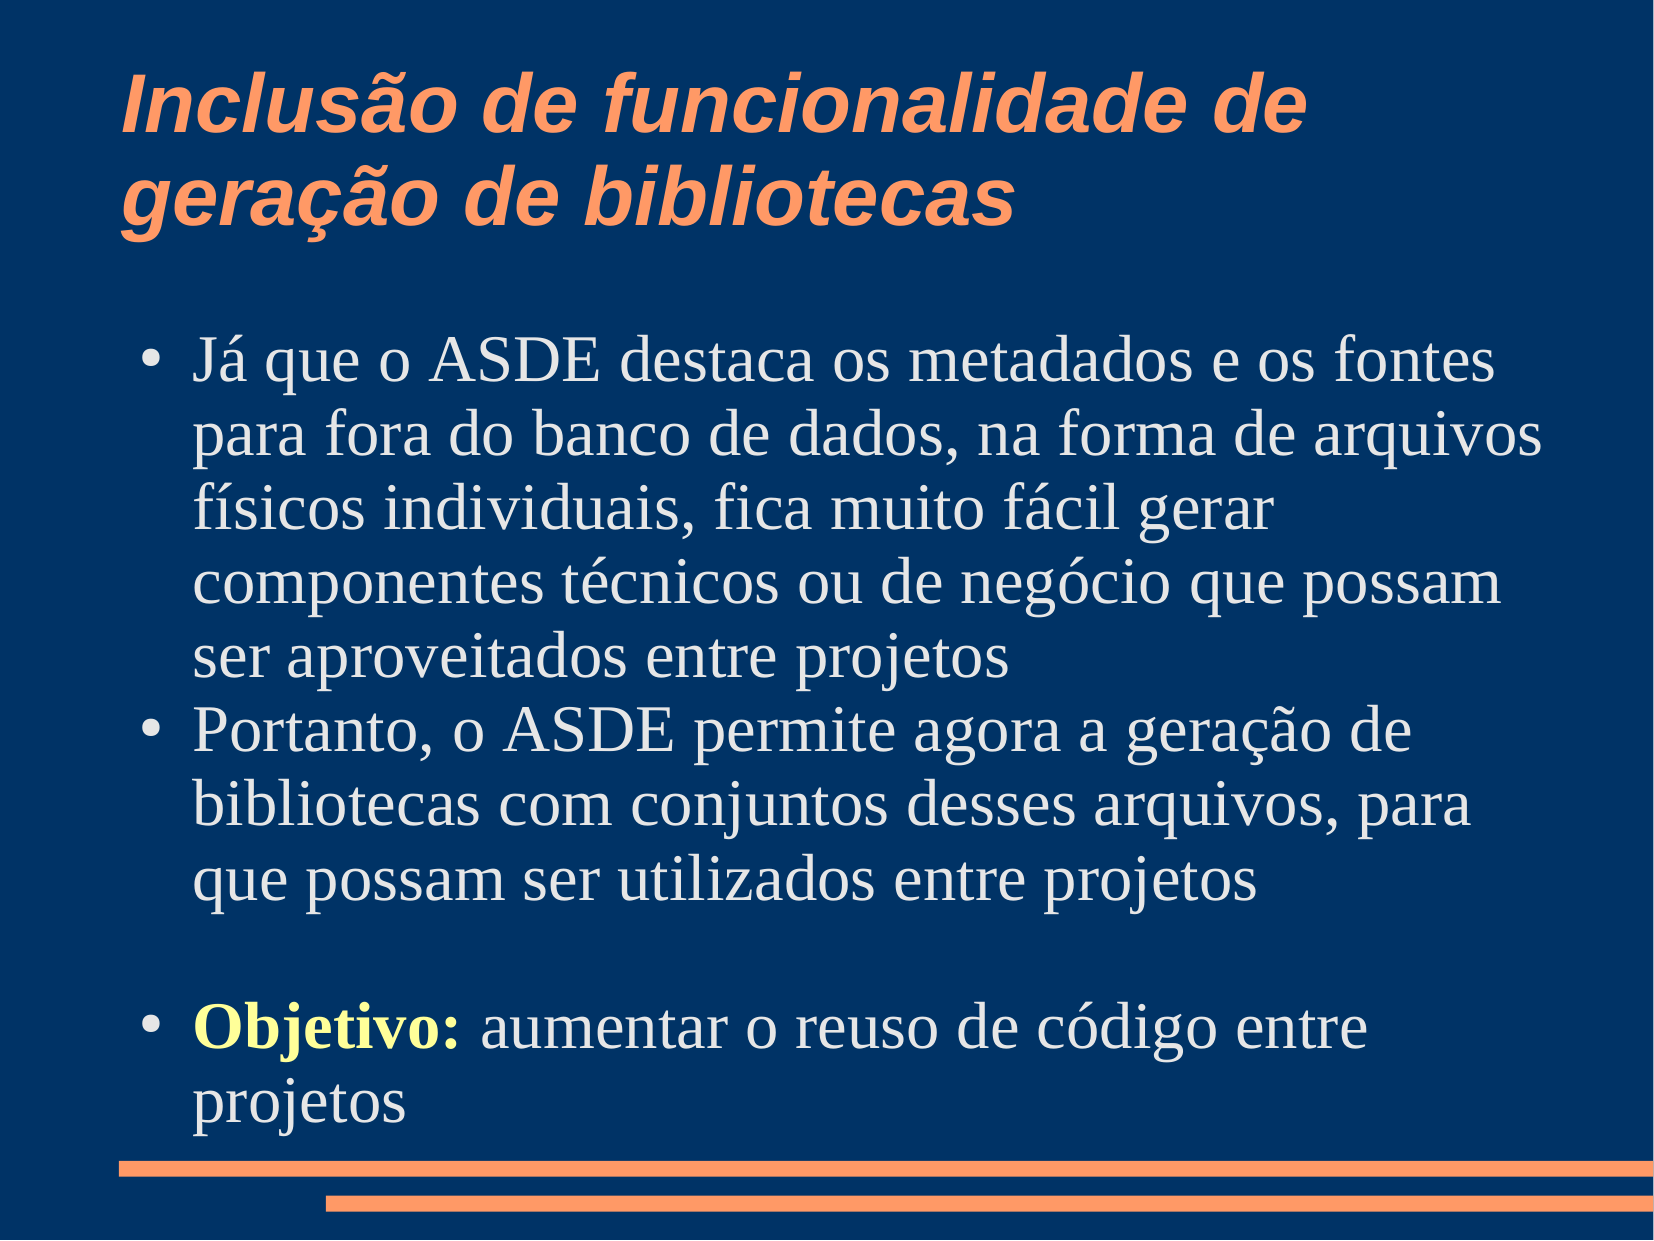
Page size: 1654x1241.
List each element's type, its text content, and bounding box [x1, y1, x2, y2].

title Inclusão de funcionalidade de geração de bibliotecas [121, 53, 1534, 246]
list Já que o ASDE destaca os metadados e os fontes para fora do banco de dados, na forma de arquivos físicos individuais, fica muito fácil gerar componentes técnicos ou de negócio que possam ser aproveitados entre projetos Portanto, o ASDE permite agora a geração de bibliotecas com conjuntos desses arquivos, para que possam ser utilizados entre projetos Objetivo: aumentar o reuso de código entre projetos [121, 322, 1561, 1137]
